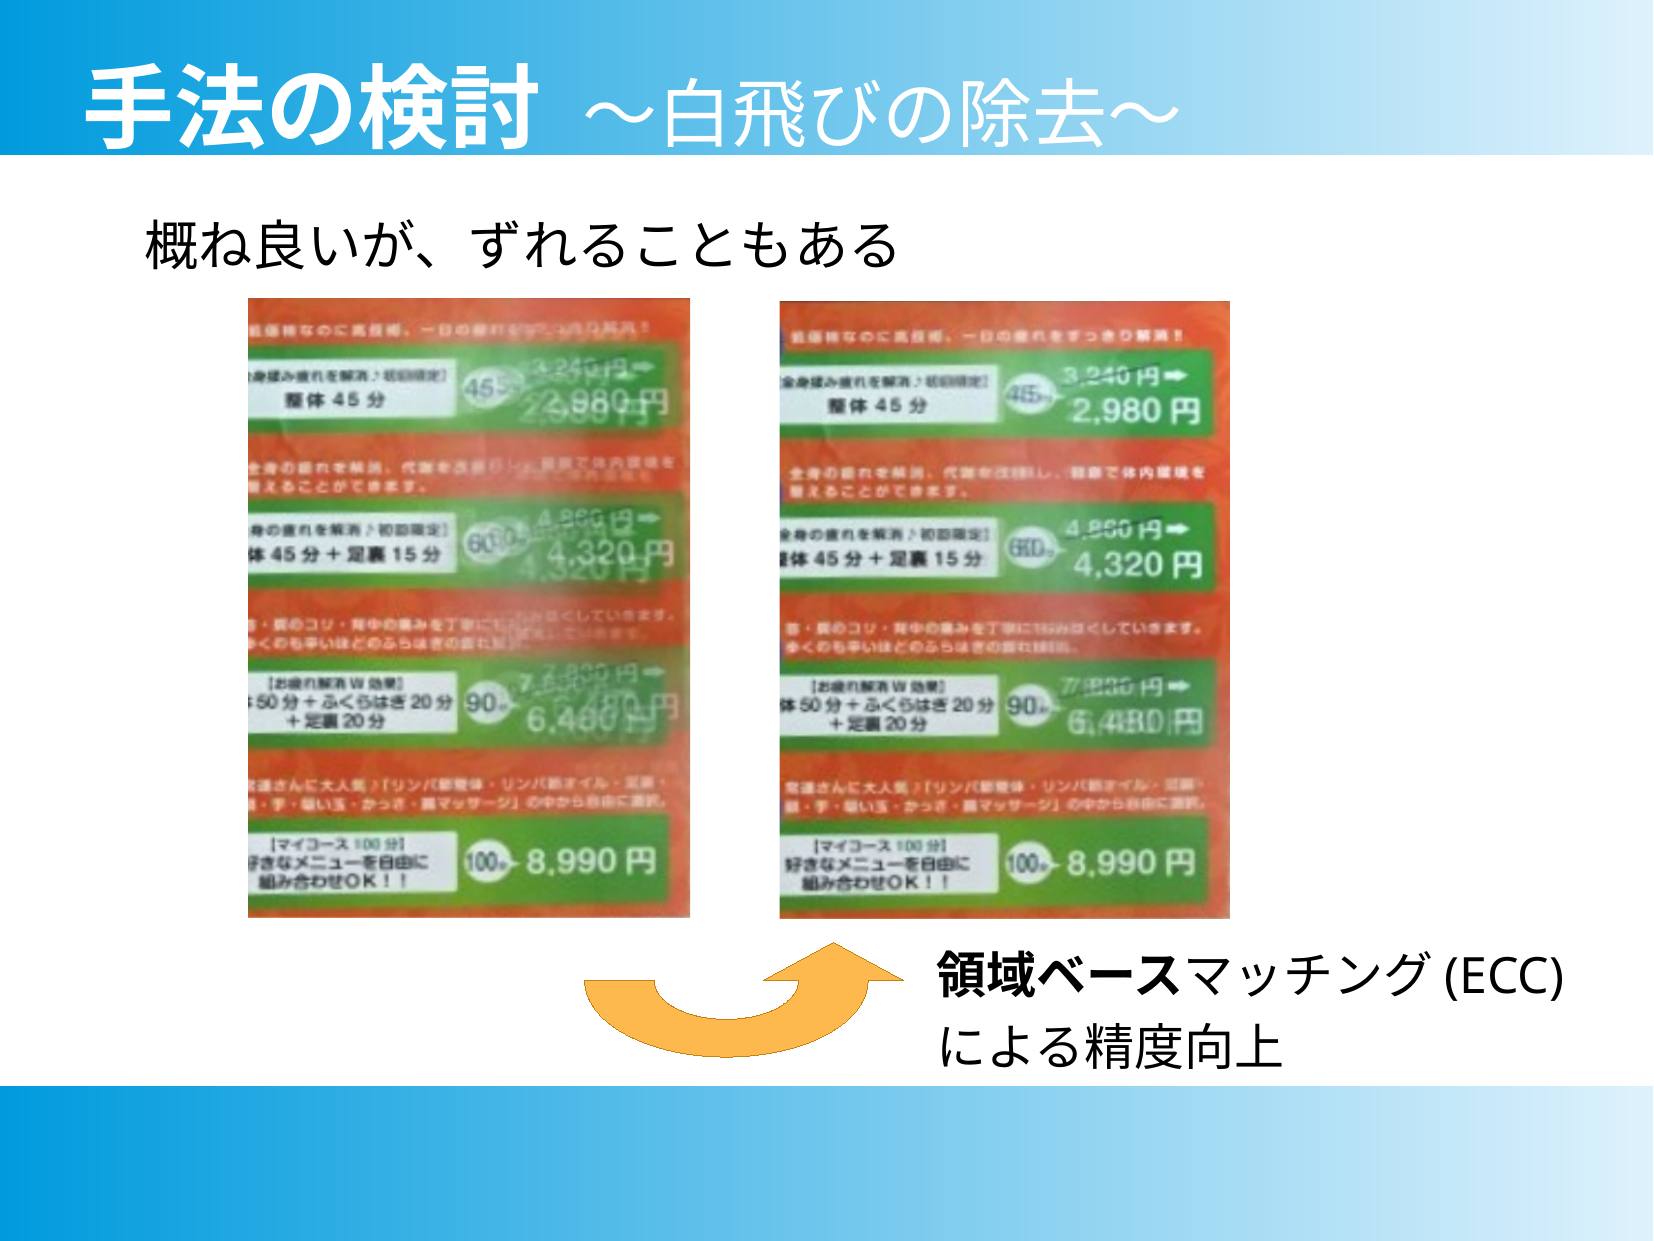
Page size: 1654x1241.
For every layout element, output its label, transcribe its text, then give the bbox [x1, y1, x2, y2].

text_box [584, 942, 904, 1058]
picture [779, 301, 1230, 919]
title 手法の検討 〜白飛びの除去〜 [82, 32, 1571, 171]
picture [248, 325, 691, 918]
text_box 概ね良いが、ずれることもある [129, 194, 969, 325]
text_box 領域ベースマッチング (ECC) による精度向上 [921, 927, 1642, 1093]
